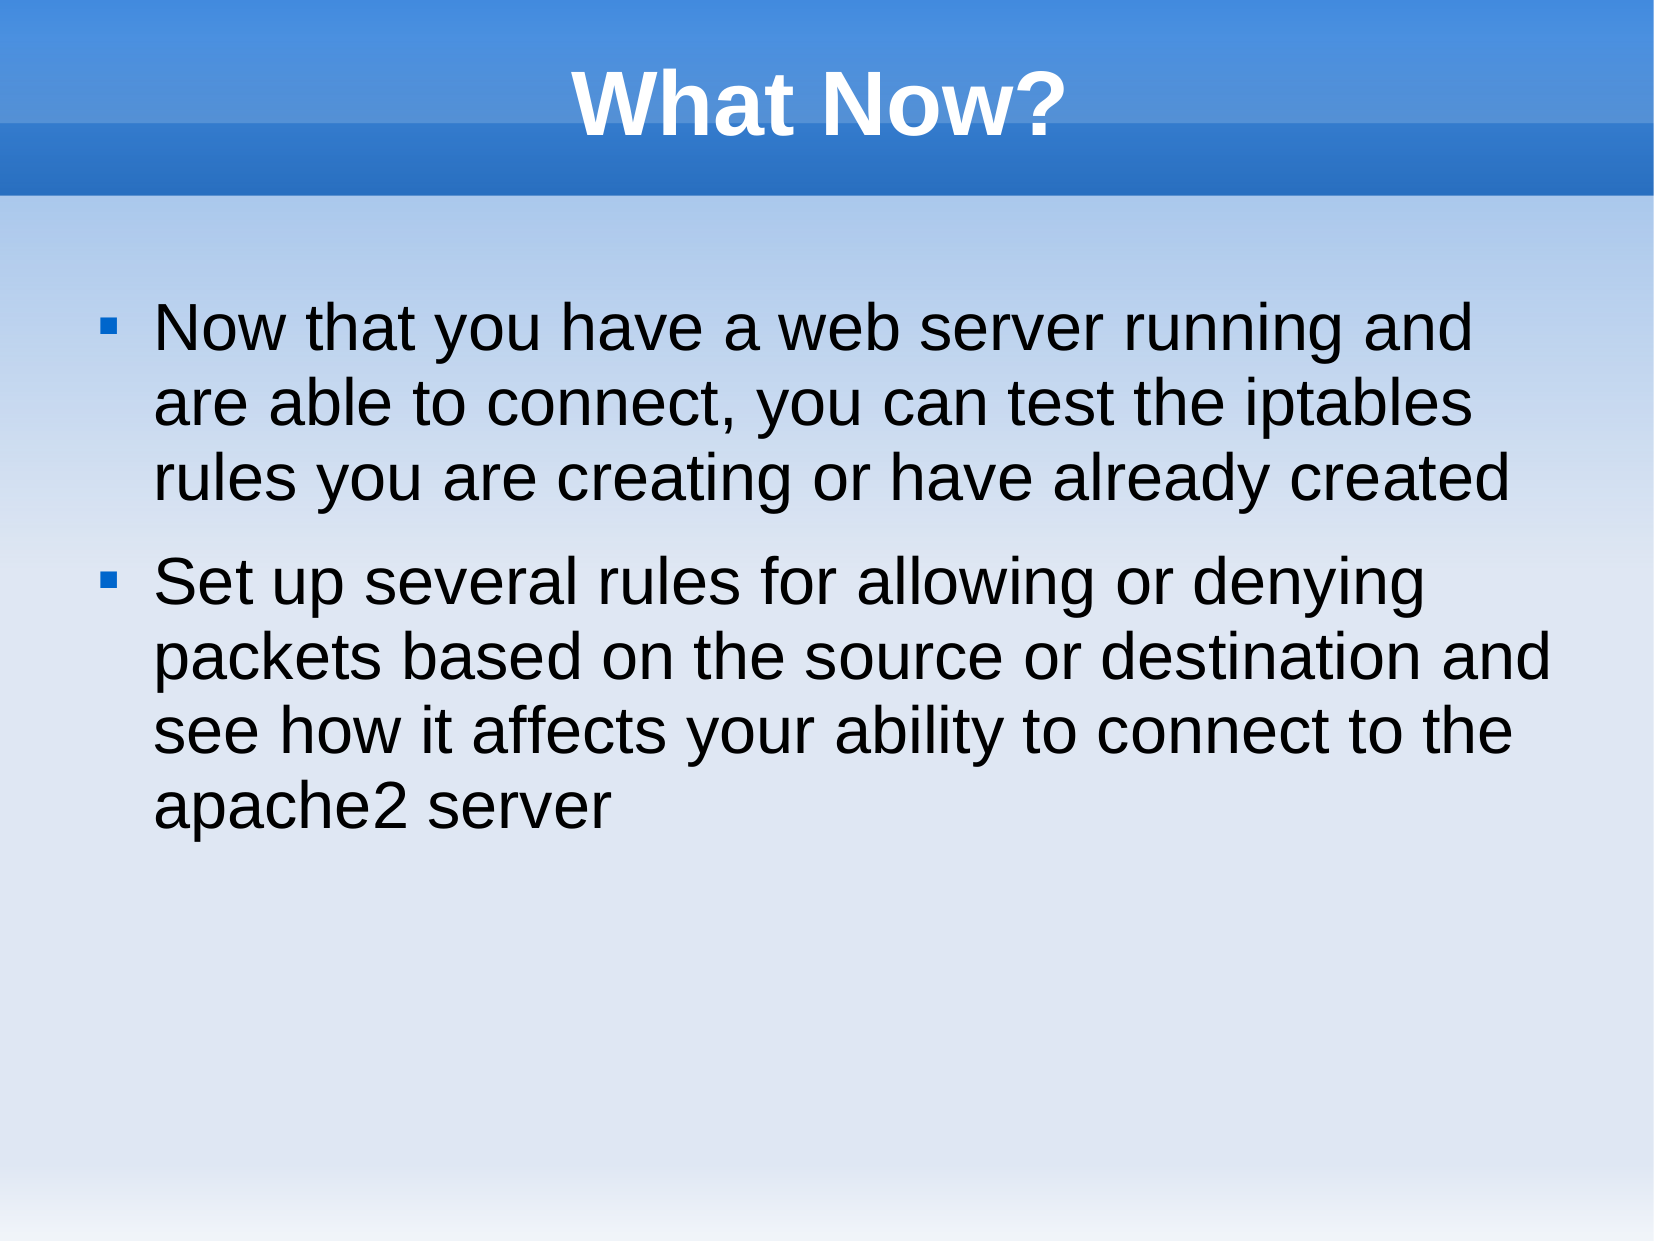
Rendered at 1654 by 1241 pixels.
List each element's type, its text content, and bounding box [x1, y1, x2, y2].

picture [0, 0, 1654, 1241]
title What Now? [76, 0, 1565, 208]
list Now that you have a web server running and are able to connect, you can test the iptables rules you are creating or have already created Set up several rules for allowing or denying packets based on the source or destination and see how it affects your ability to connect to the apache2 server [82, 290, 1571, 1109]
